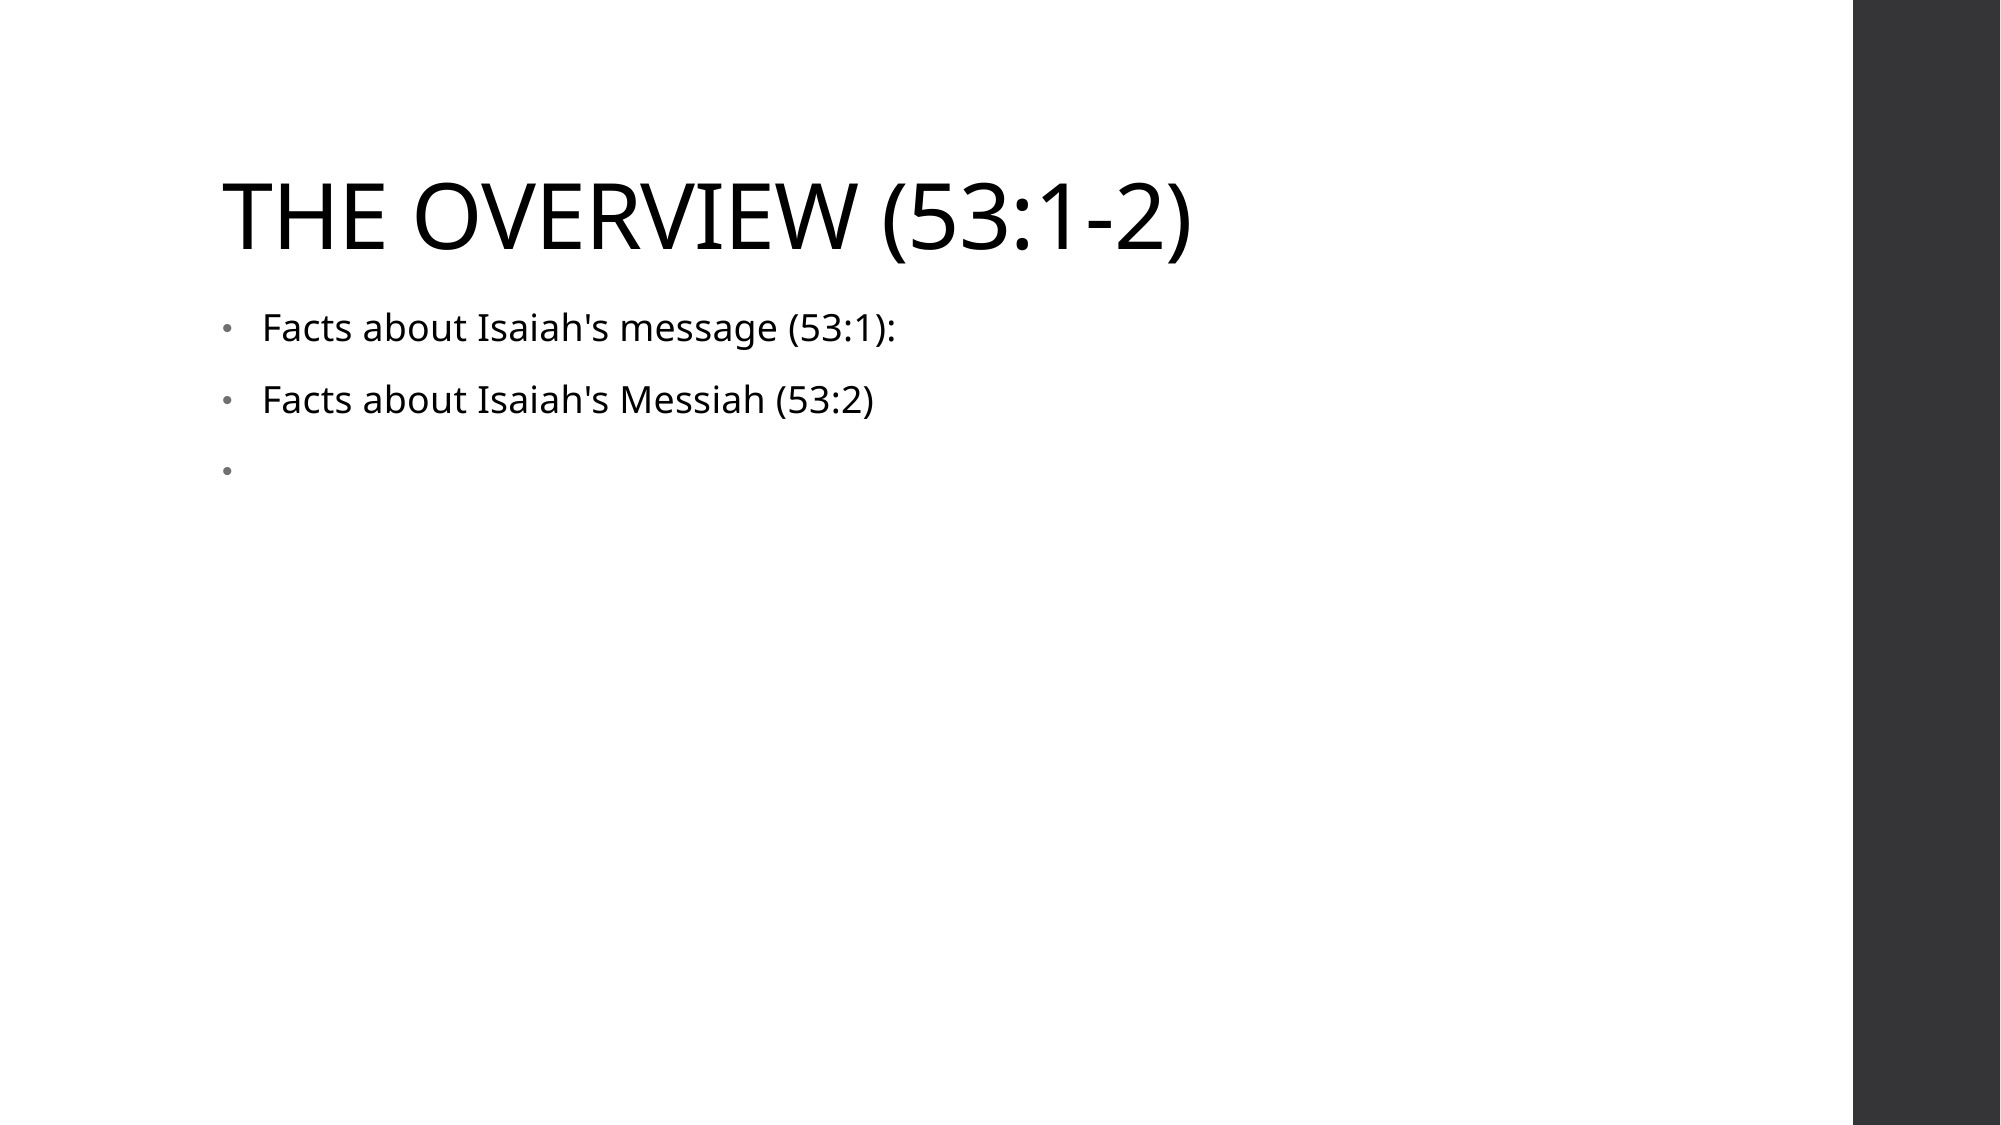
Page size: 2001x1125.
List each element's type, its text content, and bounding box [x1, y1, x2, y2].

list Facts about Isaiah's message (53:1): Facts about Isaiah's Messiah (53:2) [206, 299, 1617, 1014]
title THE OVERVIEW (53:1-2) [206, 60, 1797, 278]
